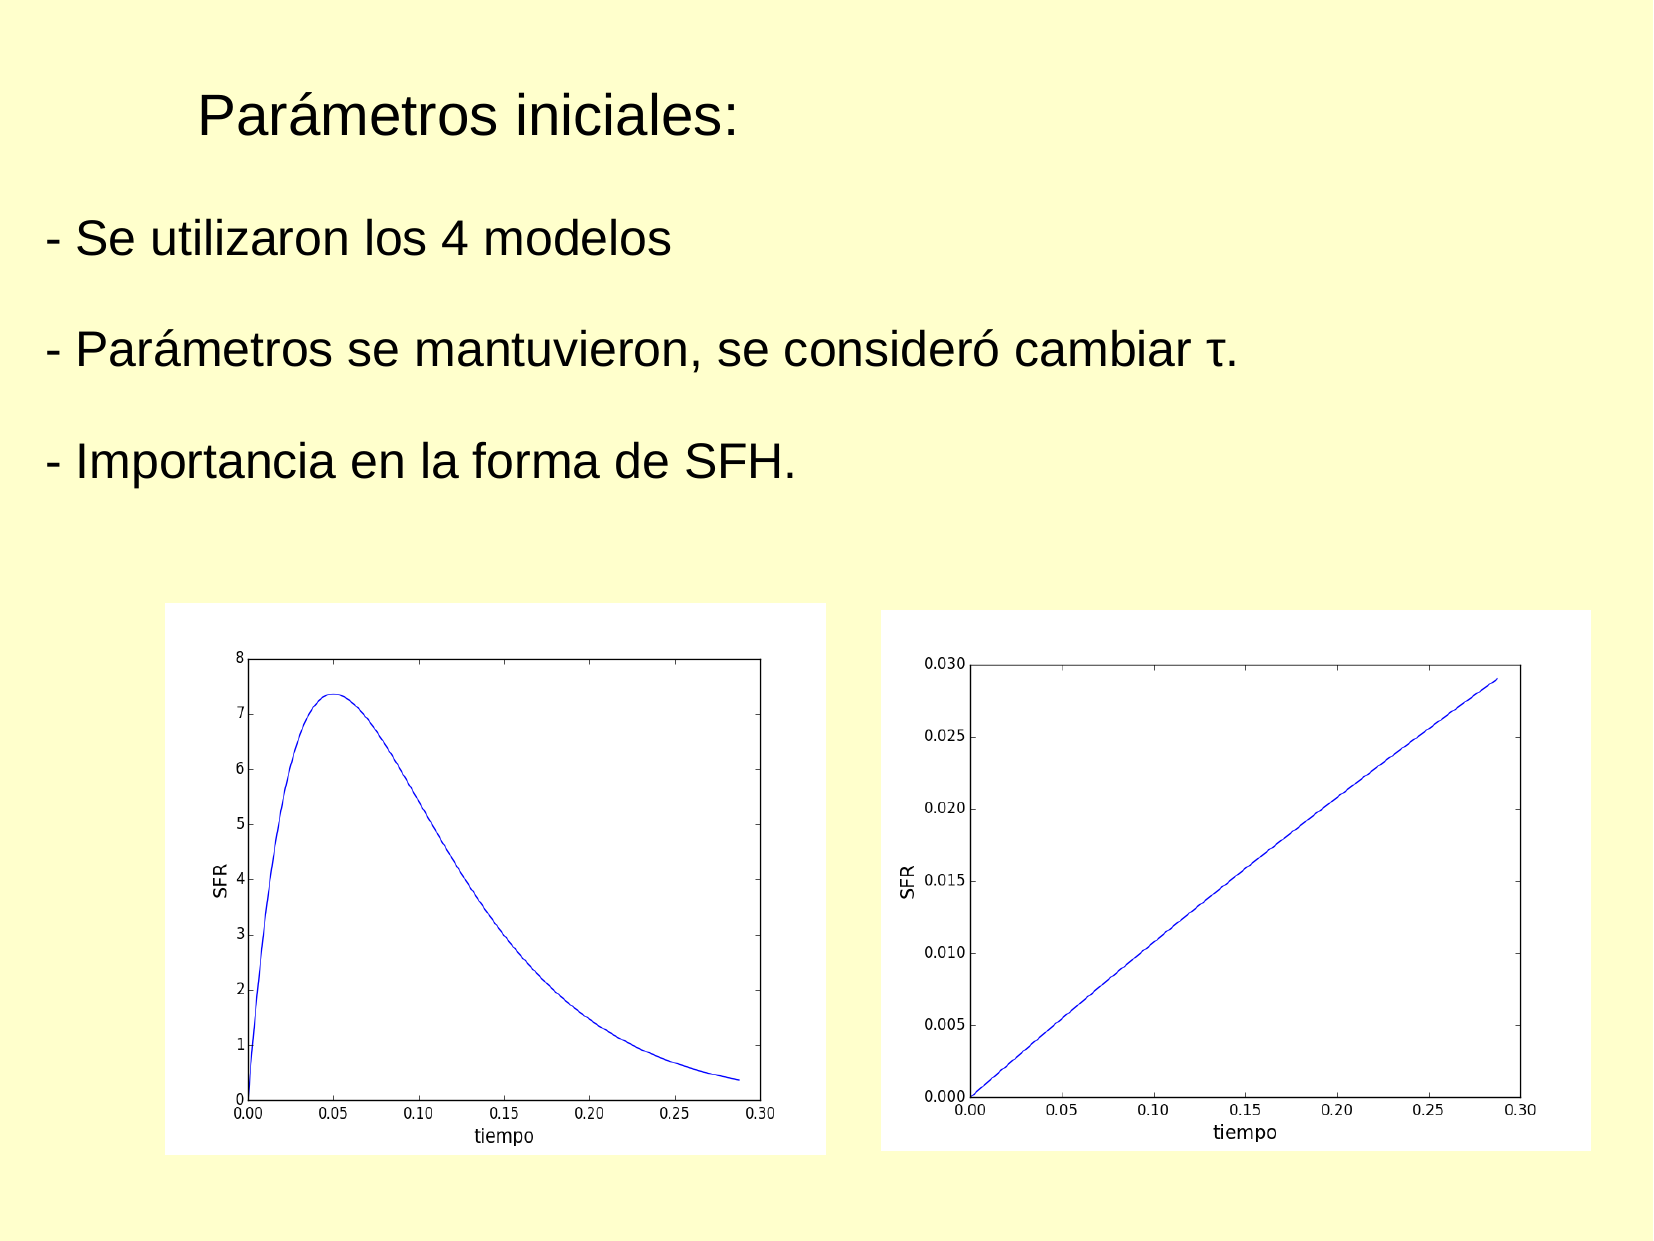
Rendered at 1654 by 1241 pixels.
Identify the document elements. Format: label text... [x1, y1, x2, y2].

subtitle - Se utilizaron los 4 modelos - Parámetros se mantuvieron, se consideró cambiar τ. - Importancia en la forma de SFH. [45, 210, 1516, 717]
picture [881, 610, 1591, 1151]
picture [165, 603, 826, 1156]
title Parámetros iniciales: [82, 49, 856, 181]
